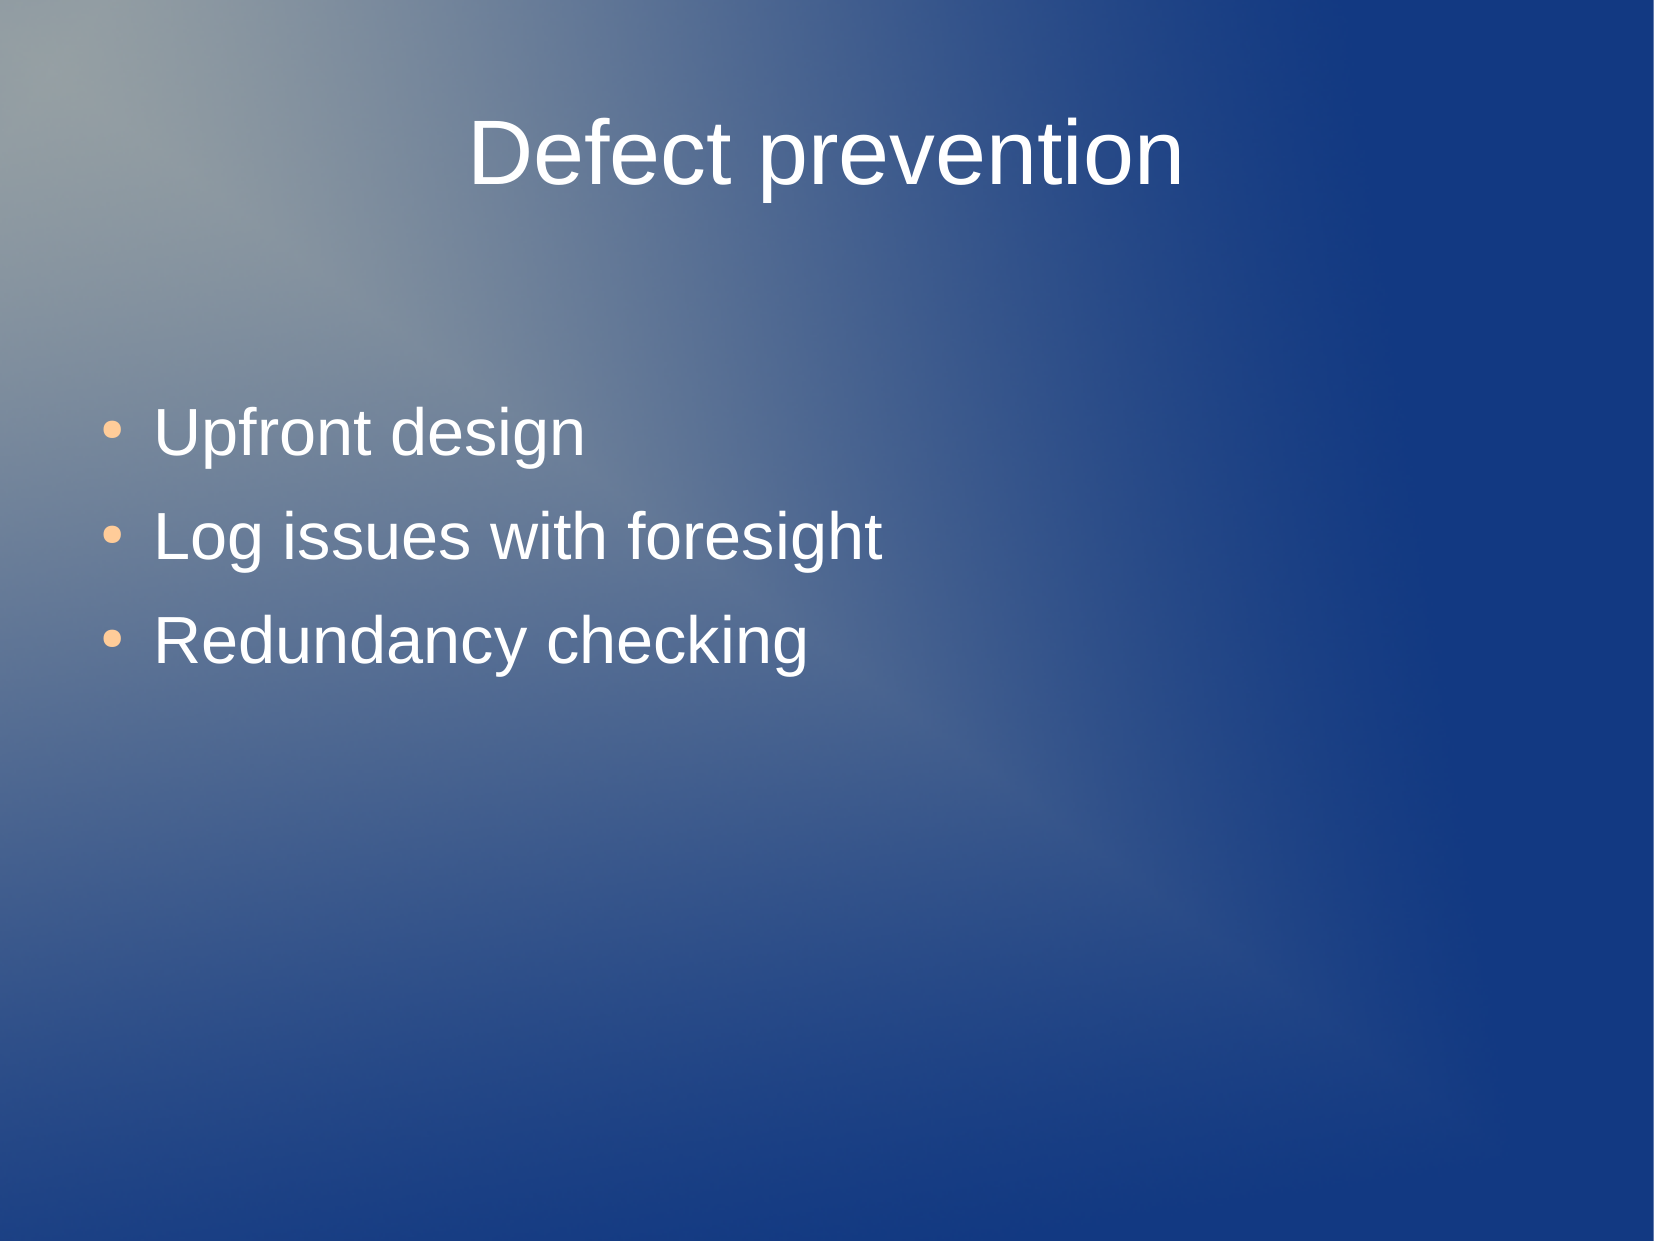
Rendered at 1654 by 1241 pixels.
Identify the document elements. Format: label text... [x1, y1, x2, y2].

title Defect prevention [82, 56, 1571, 250]
list Upfront design Log issues with foresight Redundancy checking [82, 290, 1571, 678]
picture [0, 0, 1654, 1241]
